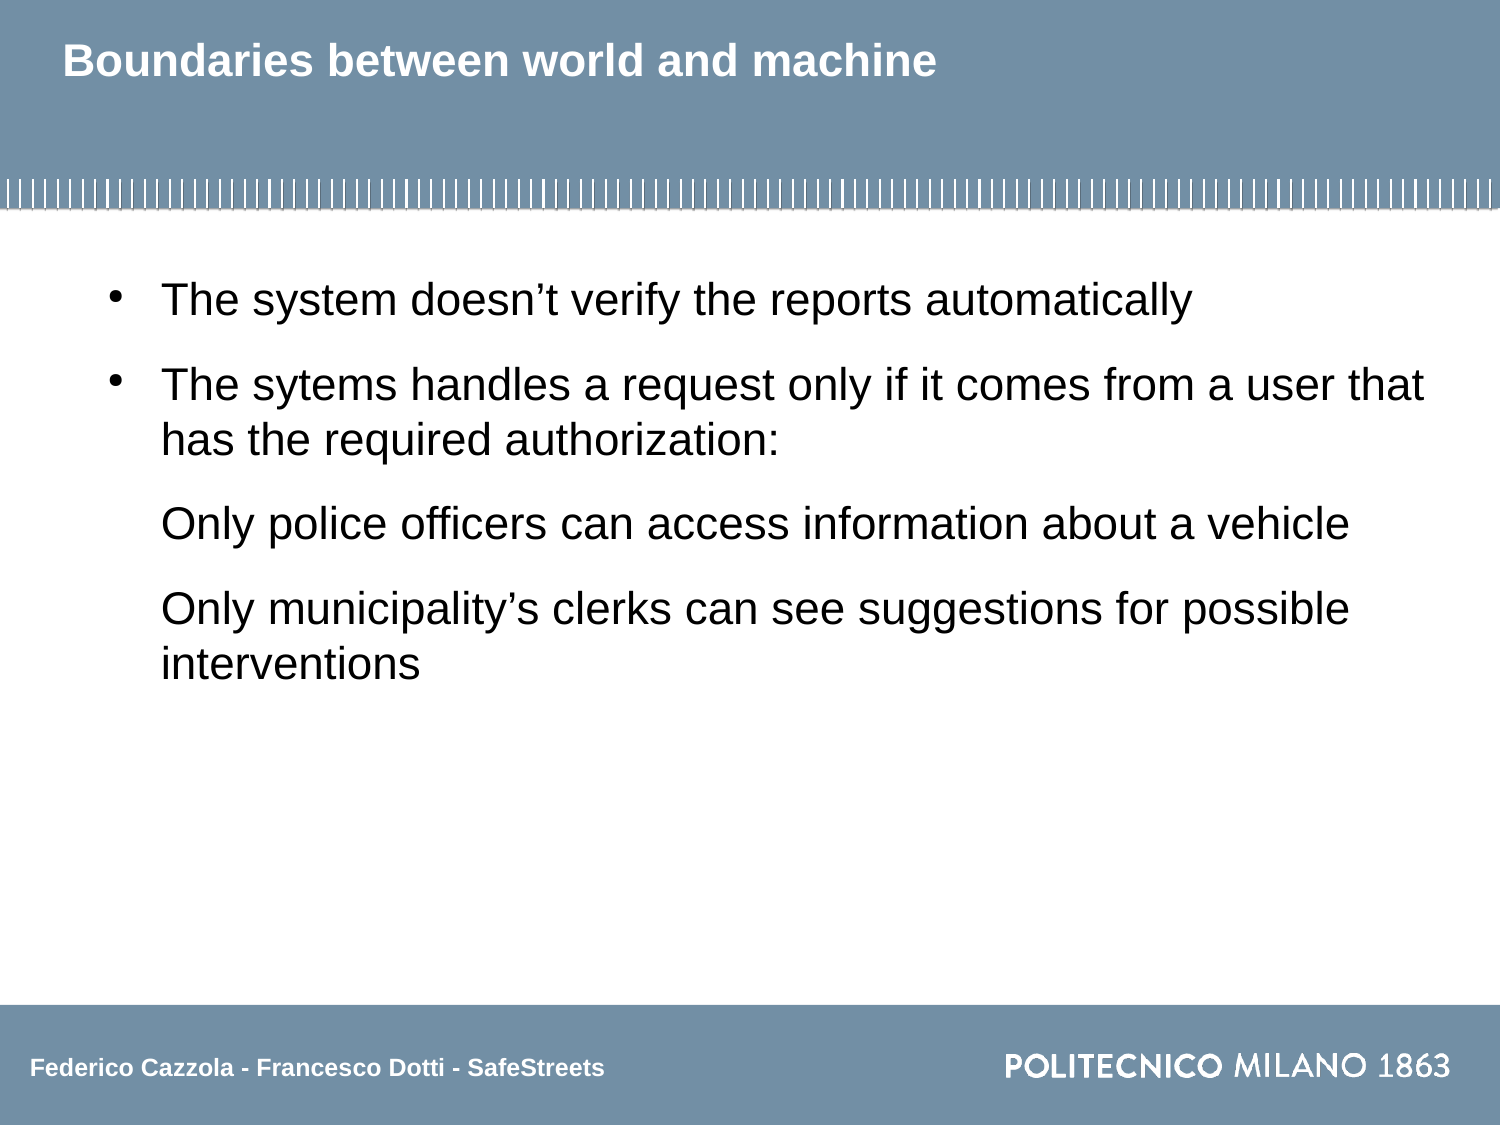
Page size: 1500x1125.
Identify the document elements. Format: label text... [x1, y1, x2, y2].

title Boundaries between world and machine [47, 22, 1455, 161]
picture [999, 1041, 1456, 1089]
list The system doesn’t verify the reports automatically The sytems handles a request only if it comes from a user that has the required authorization: Only police officers can access information about a vehicle Only municipality’s clerks can see suggestions for possible interventions [75, 262, 1441, 1005]
